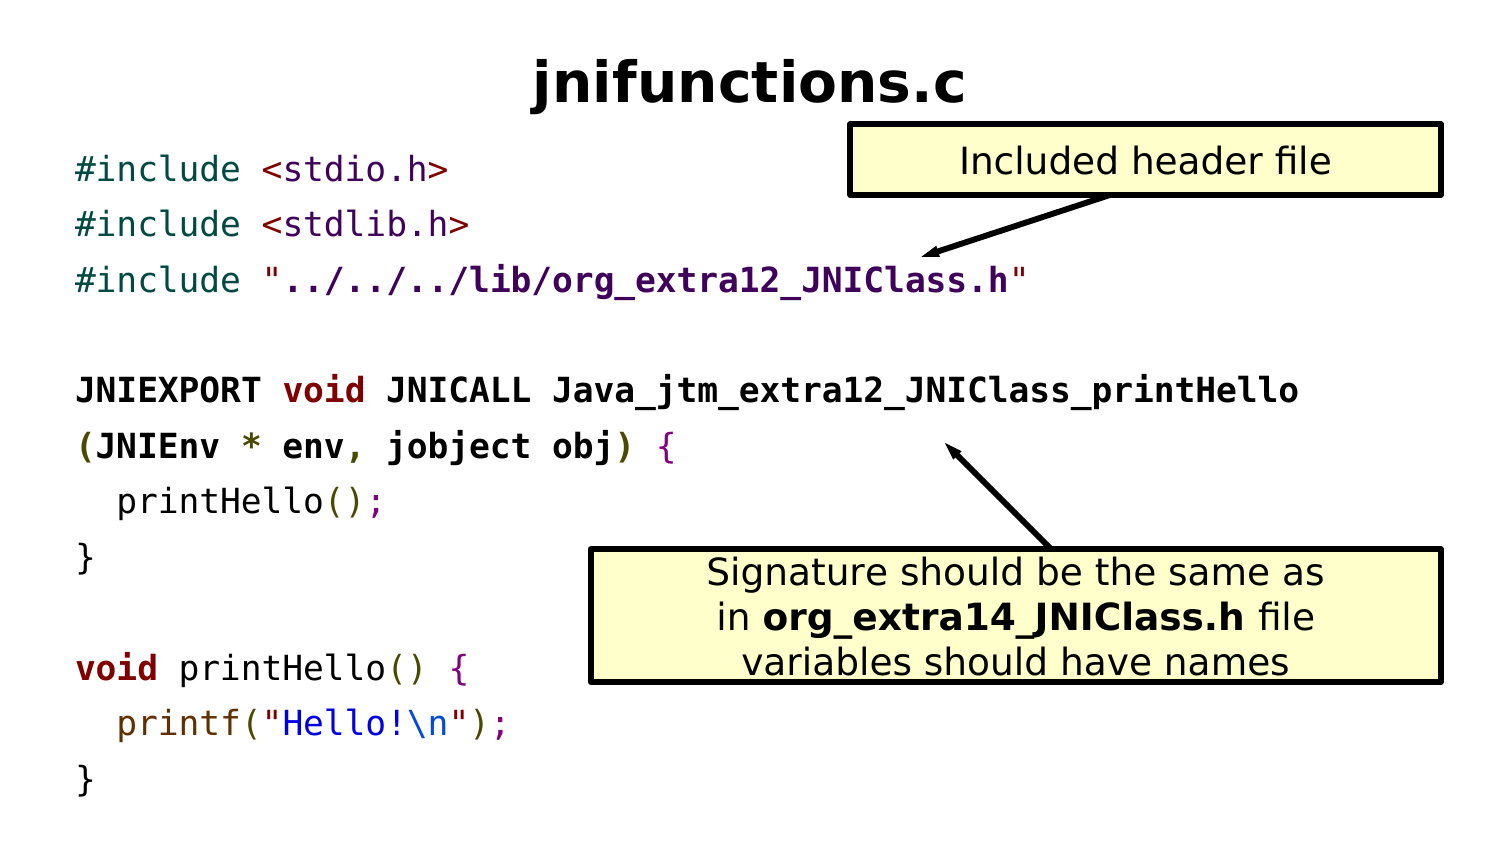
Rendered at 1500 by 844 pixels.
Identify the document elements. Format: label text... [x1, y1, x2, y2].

text_box Signature should be the same as in org_extra14_JNIClass.h file variables should have names [590, 549, 1441, 683]
title jnifunctions.c [75, 33, 1425, 133]
text_box Included header file [850, 124, 1441, 195]
list #include <stdio.h> #include <stdlib.h> #include "../../../lib/org_extra12_JNIClass.h" JNIEXPORT void JNICALL Java_jtm_extra12_JNIClass_printHello (JNIEnv * env, jobject obj) { printHello(); } void printHello() { printf("Hello!\n"); } [75, 149, 1477, 803]
